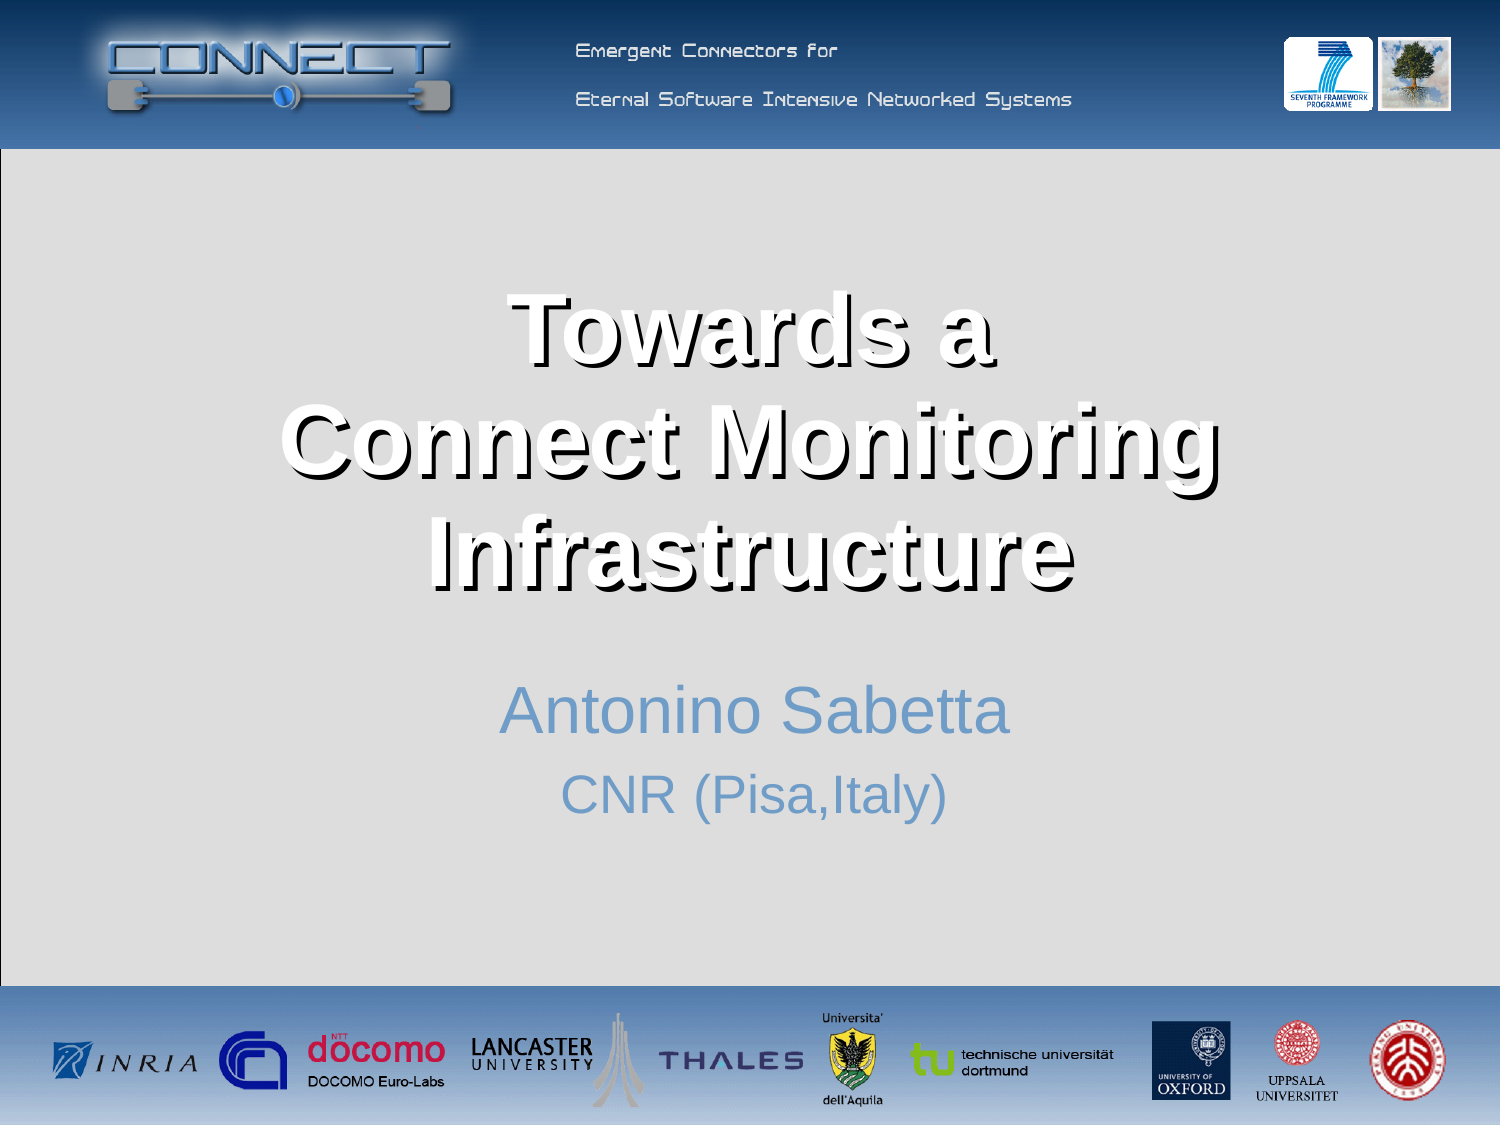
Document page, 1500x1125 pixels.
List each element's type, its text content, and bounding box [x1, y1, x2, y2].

title Towards a Connect Monitoring Infrastructure [112, 265, 1388, 616]
picture [0, 986, 1500, 1125]
subtitle Antonino Sabetta CNR (Pisa,Italy) [230, 605, 1281, 893]
picture [0, 0, 1500, 149]
